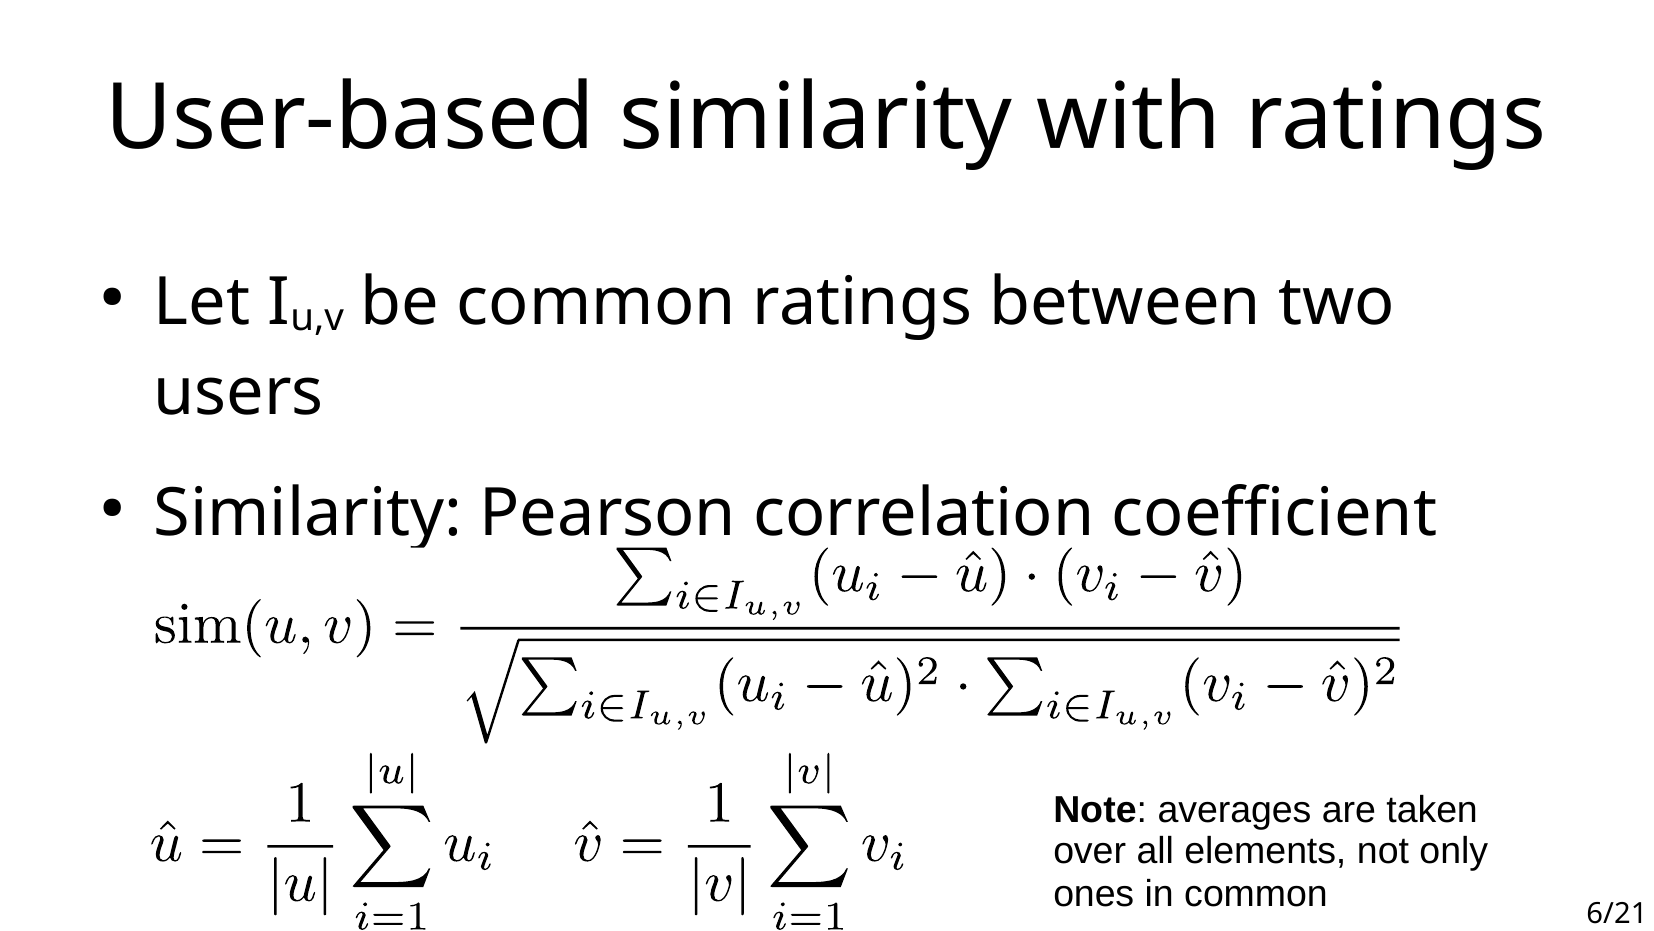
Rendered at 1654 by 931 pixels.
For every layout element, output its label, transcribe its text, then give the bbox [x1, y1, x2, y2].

title User-based similarity with ratings [82, 1, 1571, 226]
text_box [153, 547, 1400, 744]
text_box [149, 752, 906, 930]
list Let Iu,v be common ratings between two users Similarity: Pearson correlation coefficient [82, 253, 1571, 793]
text_box Note: averages are taken over all elements, not only ones in common [1038, 780, 1542, 922]
